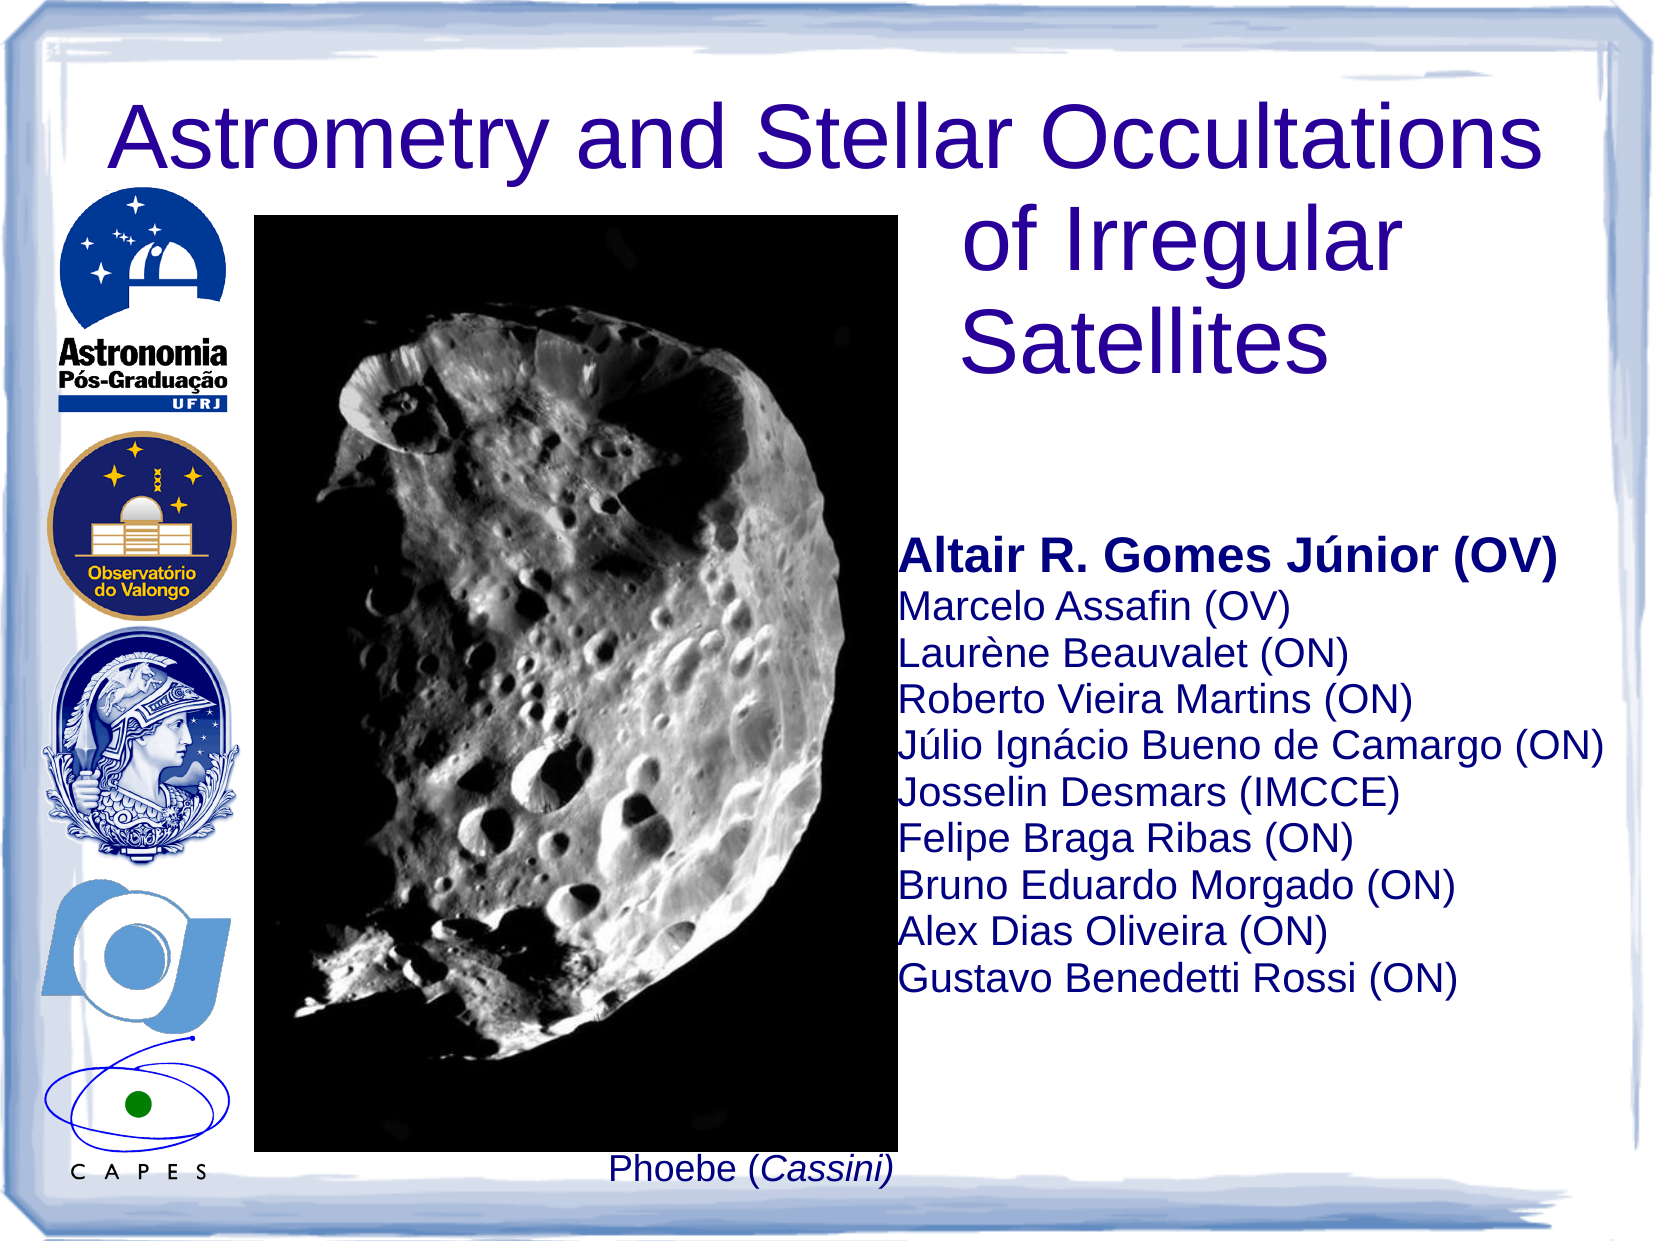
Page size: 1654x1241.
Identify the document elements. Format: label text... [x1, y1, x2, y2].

picture [0, 0, 1654, 1241]
text_box Phoebe (Cassini) [593, 1139, 945, 1197]
text_box Altair R. Gomes Júnior (OV) Marcelo Assafin (OV) Laurène Beauvalet (ON) Roberto Vieira Martins (ON) Júlio Ignácio Bueno de Camargo (ON) Josselin Desmars (IMCCE) Felipe Braga Ribas (ON) Bruno Eduardo Morgado (ON) Alex Dias Oliveira (ON) Gustavo Benedetti Rossi (ON) [898, 519, 1621, 1014]
title Astrometry and Stellar Occultations of Irregular Satellites [82, 84, 1571, 394]
